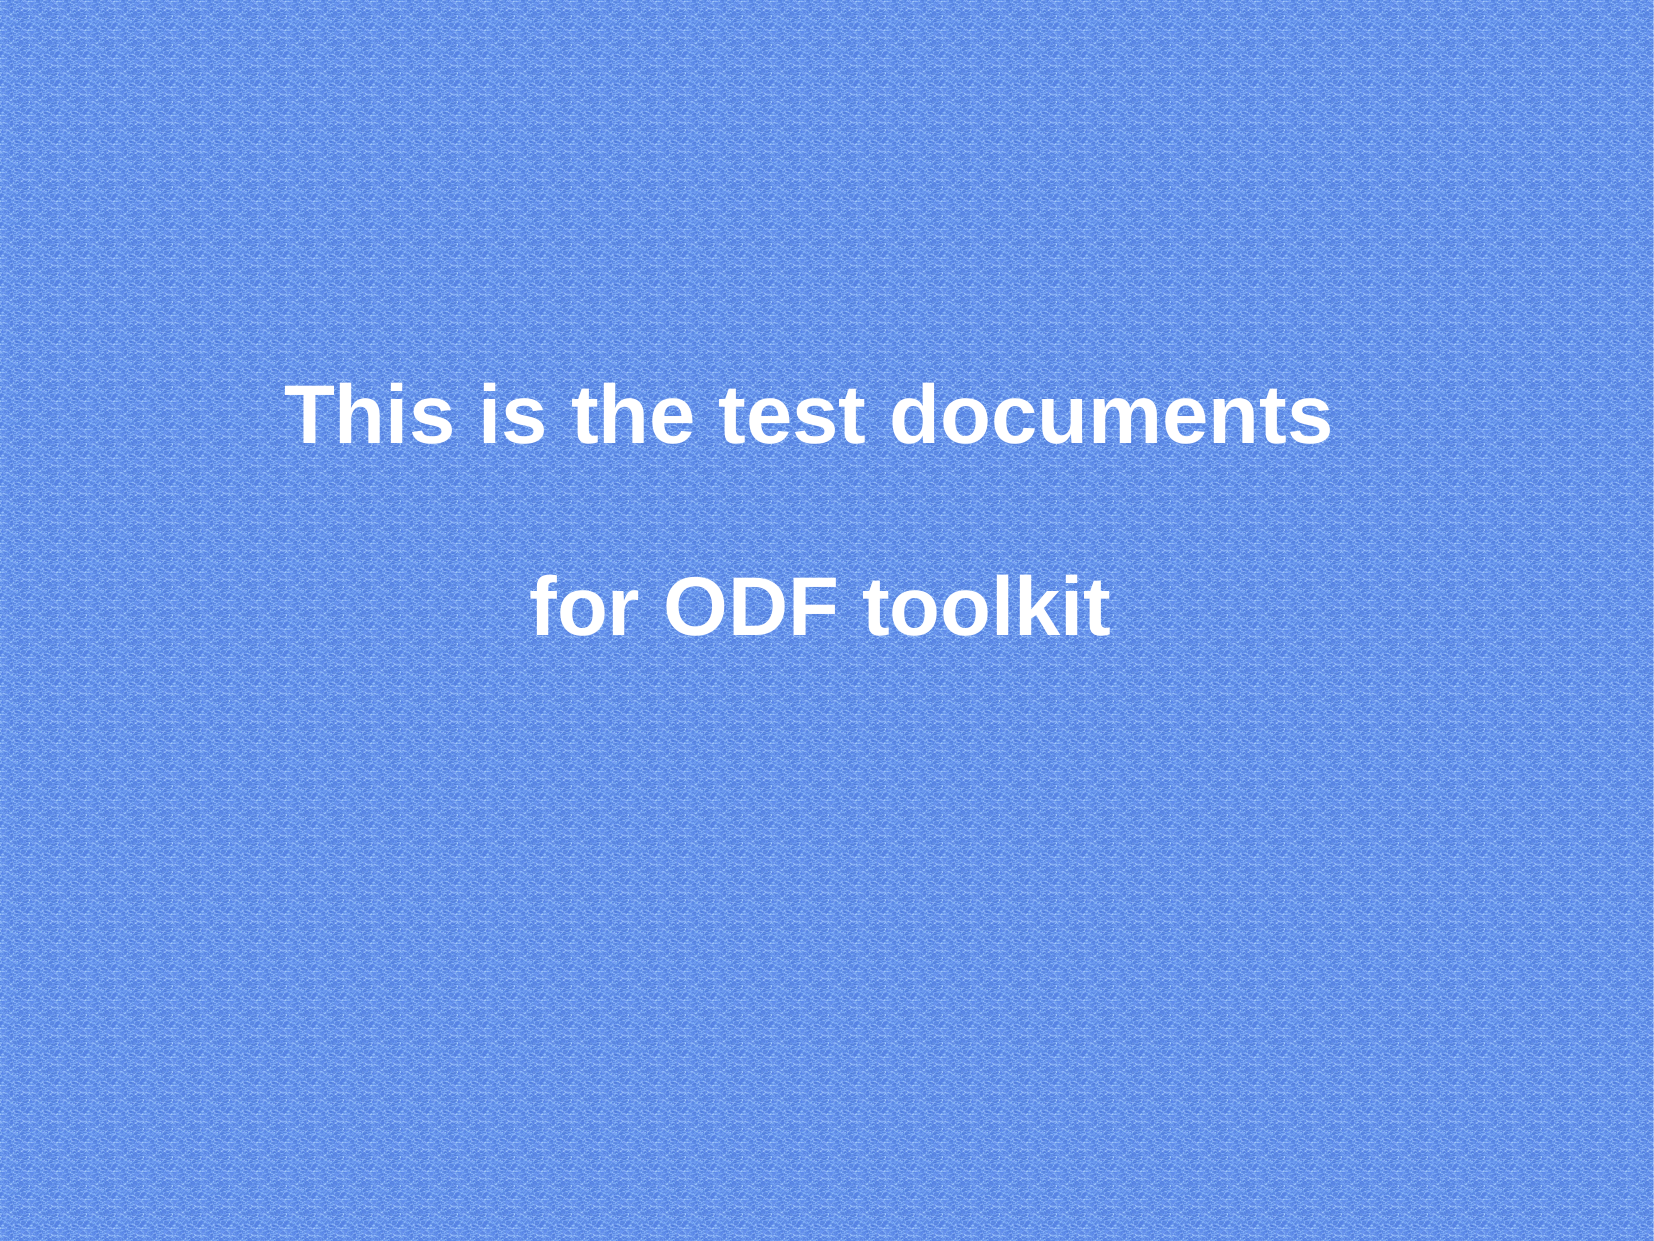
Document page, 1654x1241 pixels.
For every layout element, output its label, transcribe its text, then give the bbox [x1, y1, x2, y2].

title This is the test documents for ODF toolkit [202, 214, 1440, 809]
picture [0, 0, 1654, 1241]
